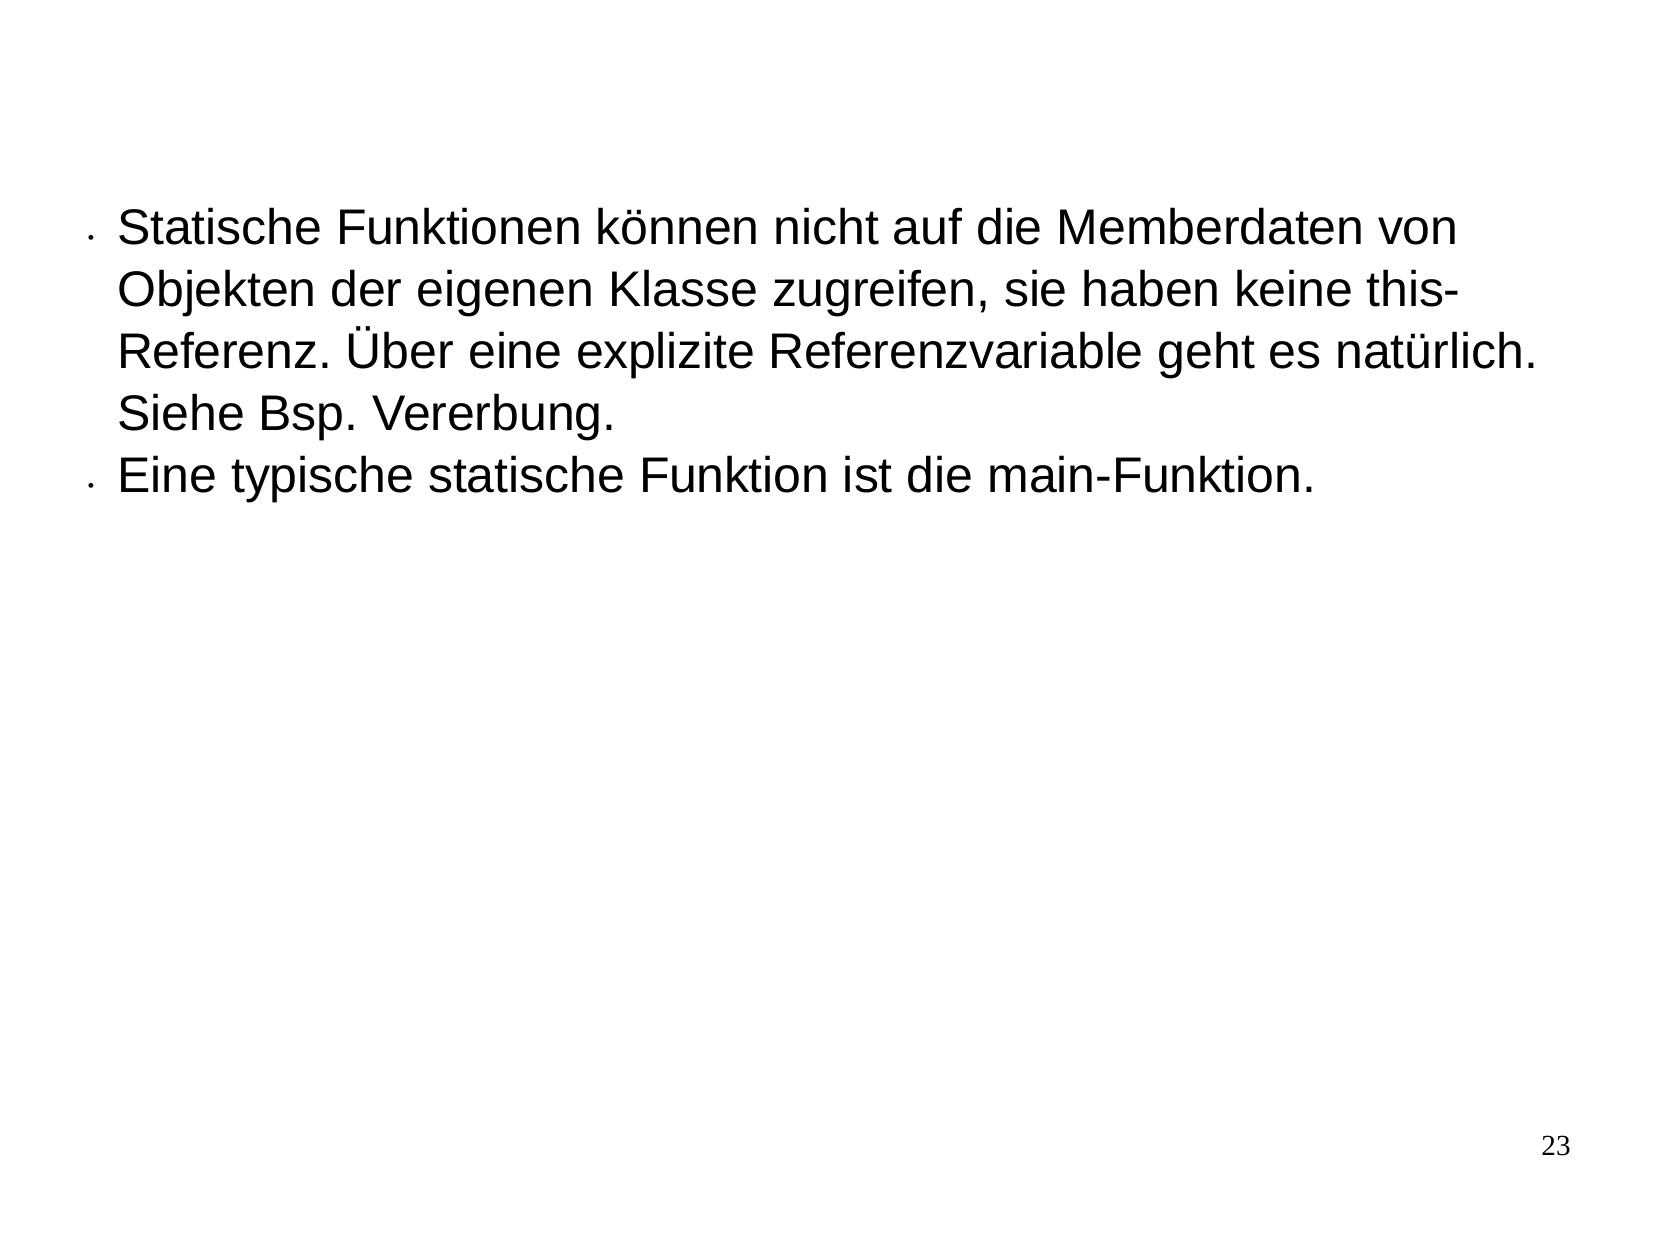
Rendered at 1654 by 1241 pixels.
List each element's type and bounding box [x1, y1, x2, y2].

chart [86, 135, 1592, 1163]
